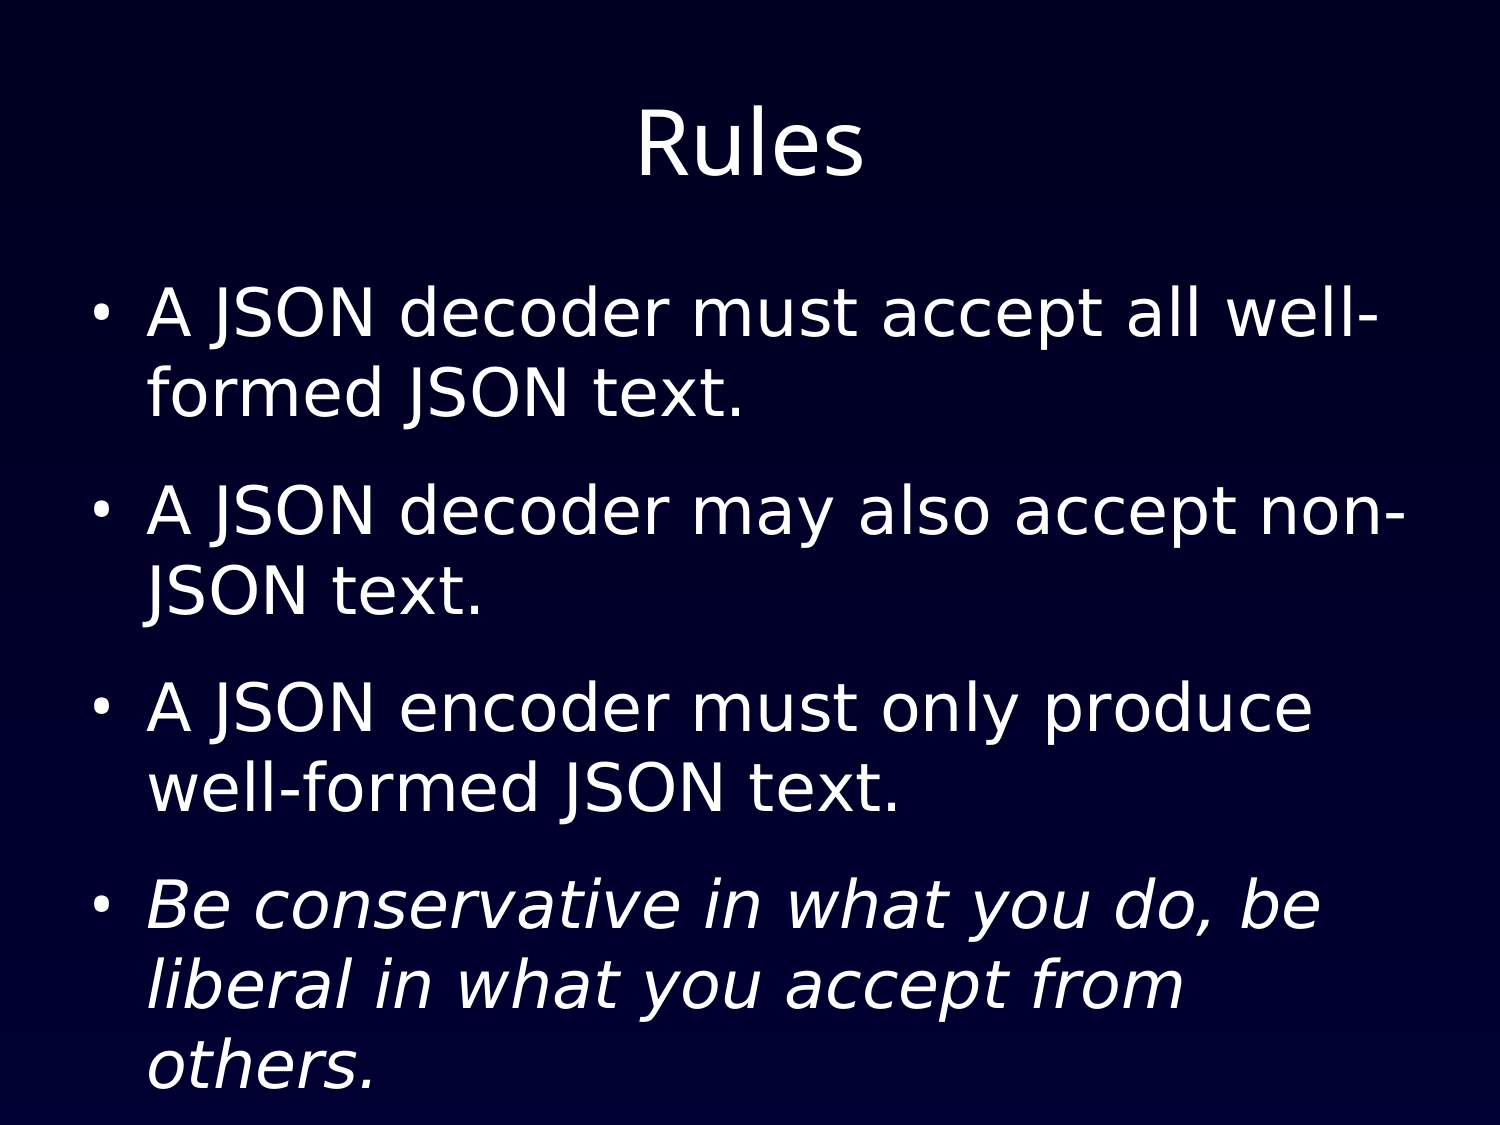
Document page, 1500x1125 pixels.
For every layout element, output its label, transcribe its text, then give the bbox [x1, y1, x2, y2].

list A JSON decoder must accept all well-formed JSON text. A JSON decoder may also accept non-JSON text. A JSON encoder must only produce well-formed JSON text. Be conservative in what you do, be liberal in what you accept from others. [75, 262, 1426, 1101]
title Rules [75, 45, 1426, 233]
